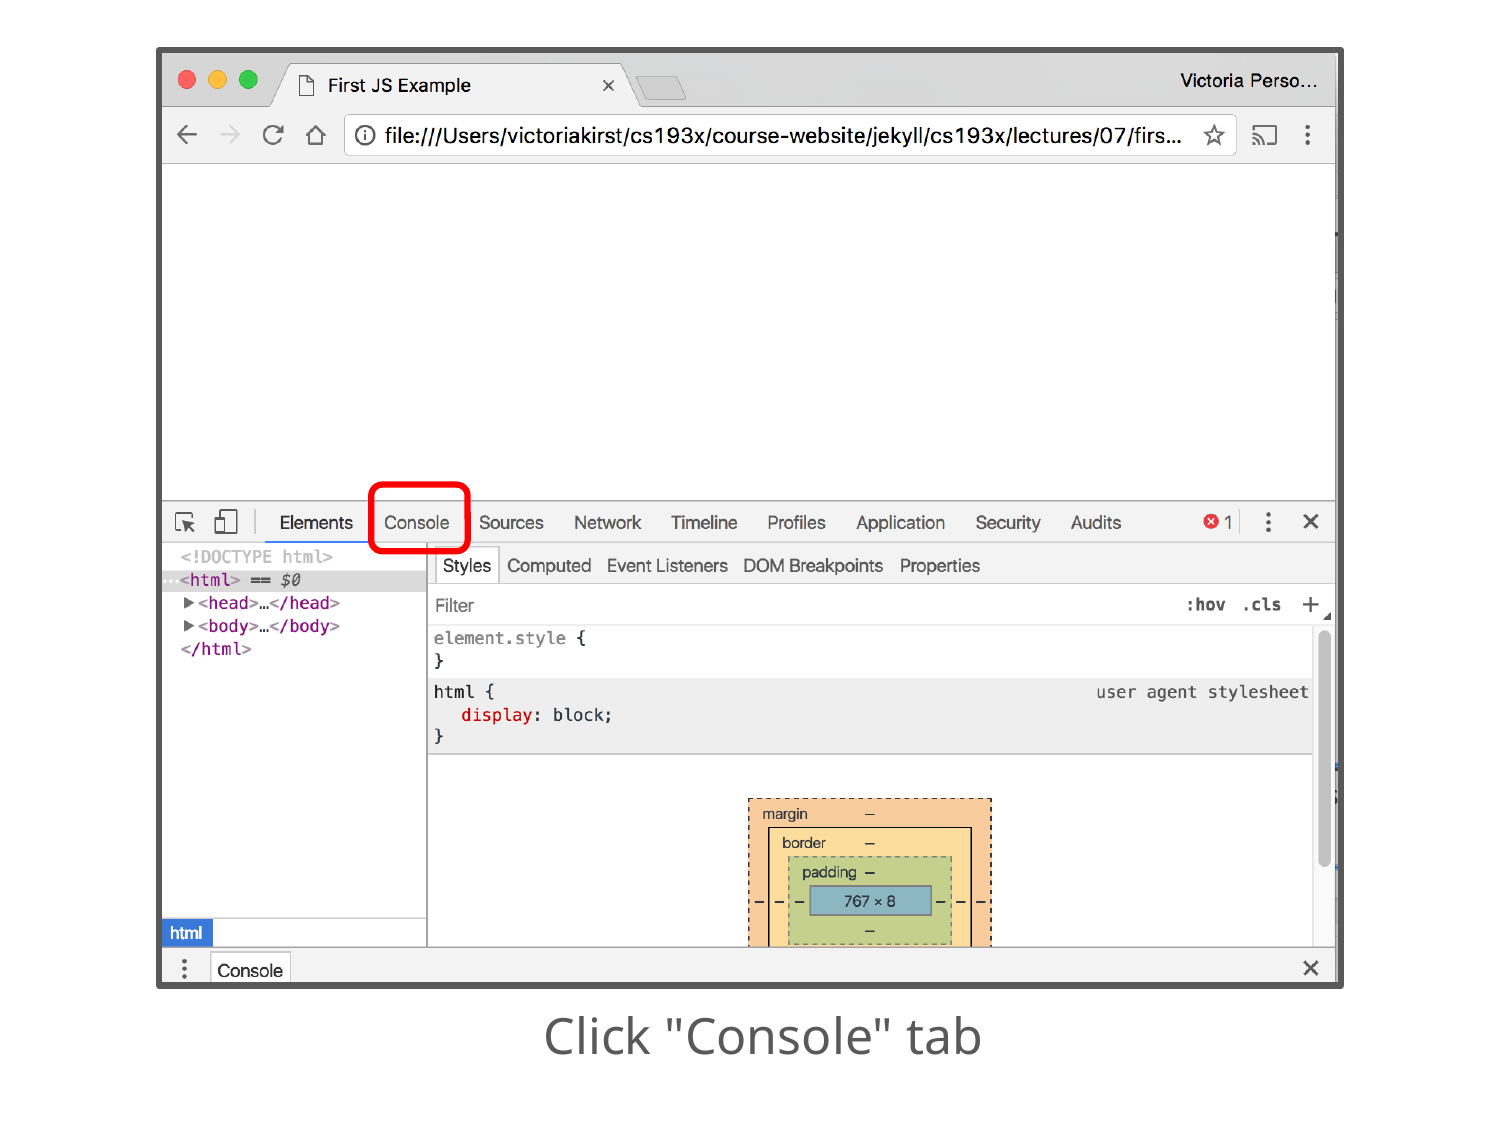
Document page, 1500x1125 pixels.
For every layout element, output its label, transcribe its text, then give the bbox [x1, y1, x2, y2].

list Click "Console" tab [141, 980, 1385, 1125]
picture [162, 53, 1338, 980]
